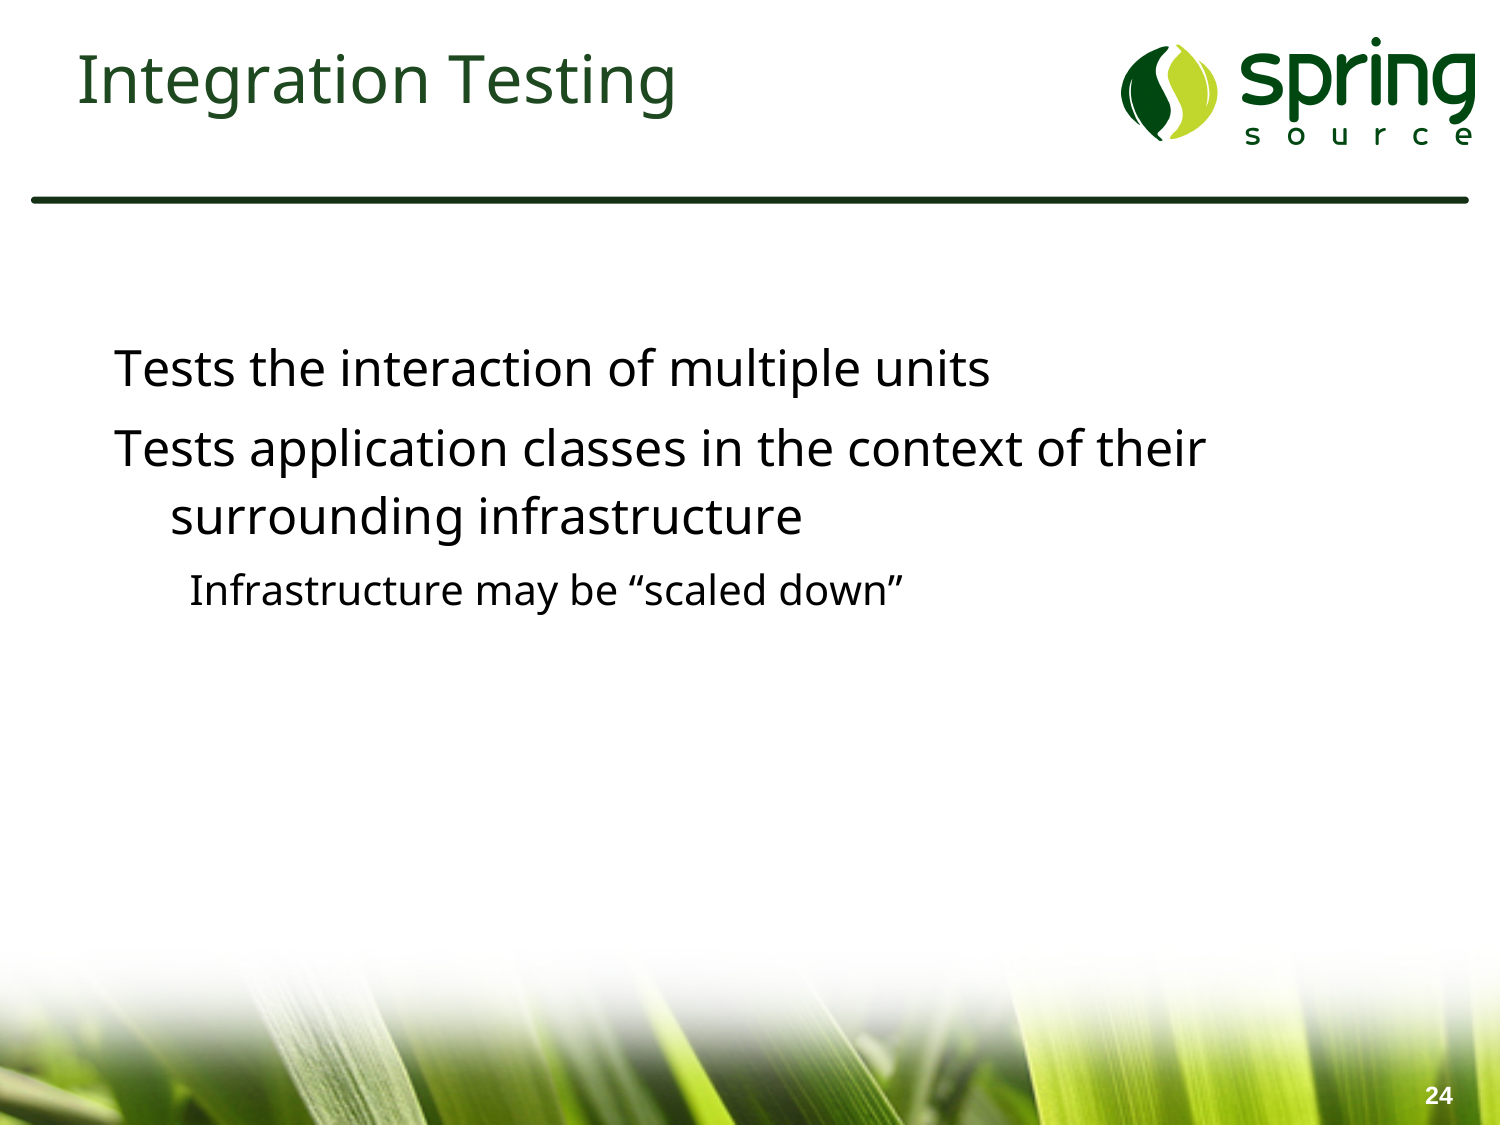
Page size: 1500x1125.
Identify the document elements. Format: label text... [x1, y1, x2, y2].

picture [1338, 37, 1475, 145]
picture [0, 944, 1500, 1125]
title Integration Testing [62, 24, 1338, 213]
list Tests the interaction of multiple units Tests application classes in the context of their surrounding infrastructure Infrastructure may be “scaled down” [99, 324, 1376, 1001]
